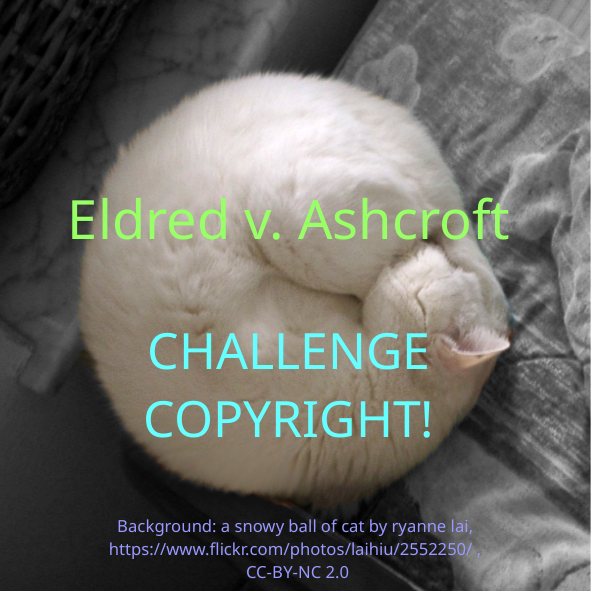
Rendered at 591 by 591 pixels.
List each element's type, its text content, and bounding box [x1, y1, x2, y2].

picture [0, 0, 591, 591]
title Eldred v. Ashcroft [59, 148, 520, 289]
text_box Background: a snowy ball of cat by ryanne lai, https://www.flickr.com/photos/laihiu/2552250/ , CC-BY-NC 2.0 [11, 513, 579, 585]
subtitle CHALLENGE COPYRIGHT! [82, 299, 497, 468]
